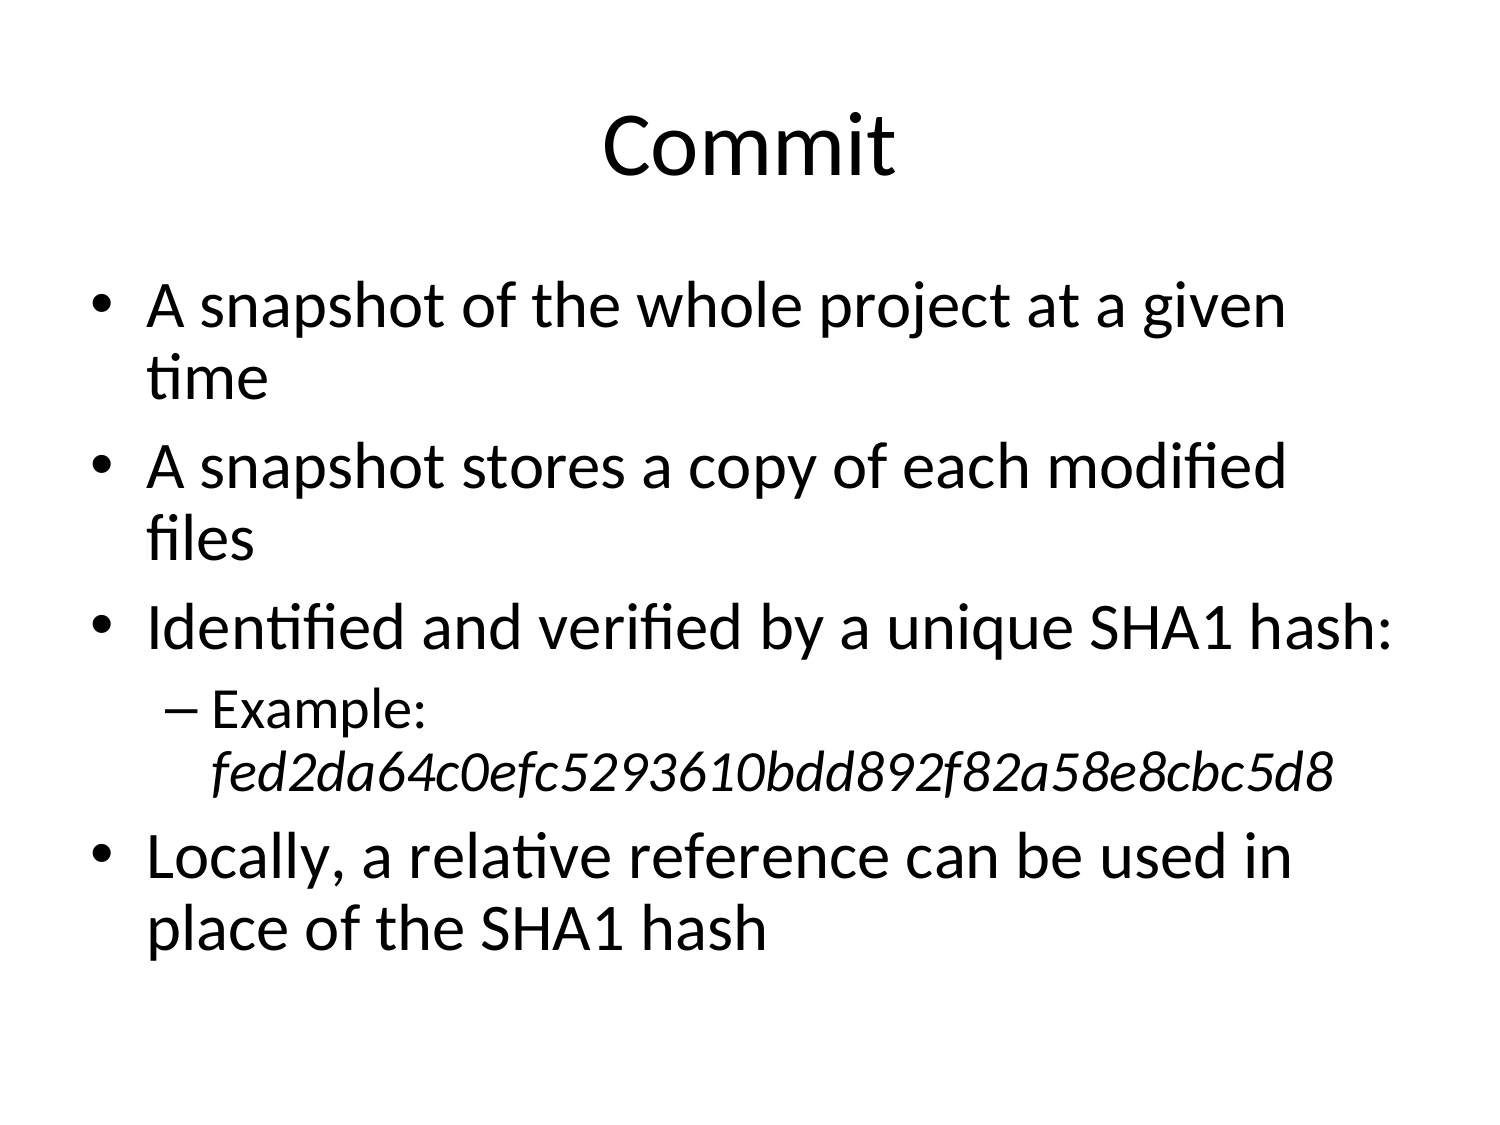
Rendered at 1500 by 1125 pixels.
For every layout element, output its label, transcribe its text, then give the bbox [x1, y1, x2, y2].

list A snapshot of the whole project at a given time A snapshot stores a copy of each modified files Identified and verified by a unique SHA1 hash: Example: fed2da64c0efc5293610bdd892f82a58e8cbc5d8 Locally, a relative reference can be used in place of the SHA1 hash [75, 262, 1426, 1049]
title Commit [75, 45, 1426, 233]
